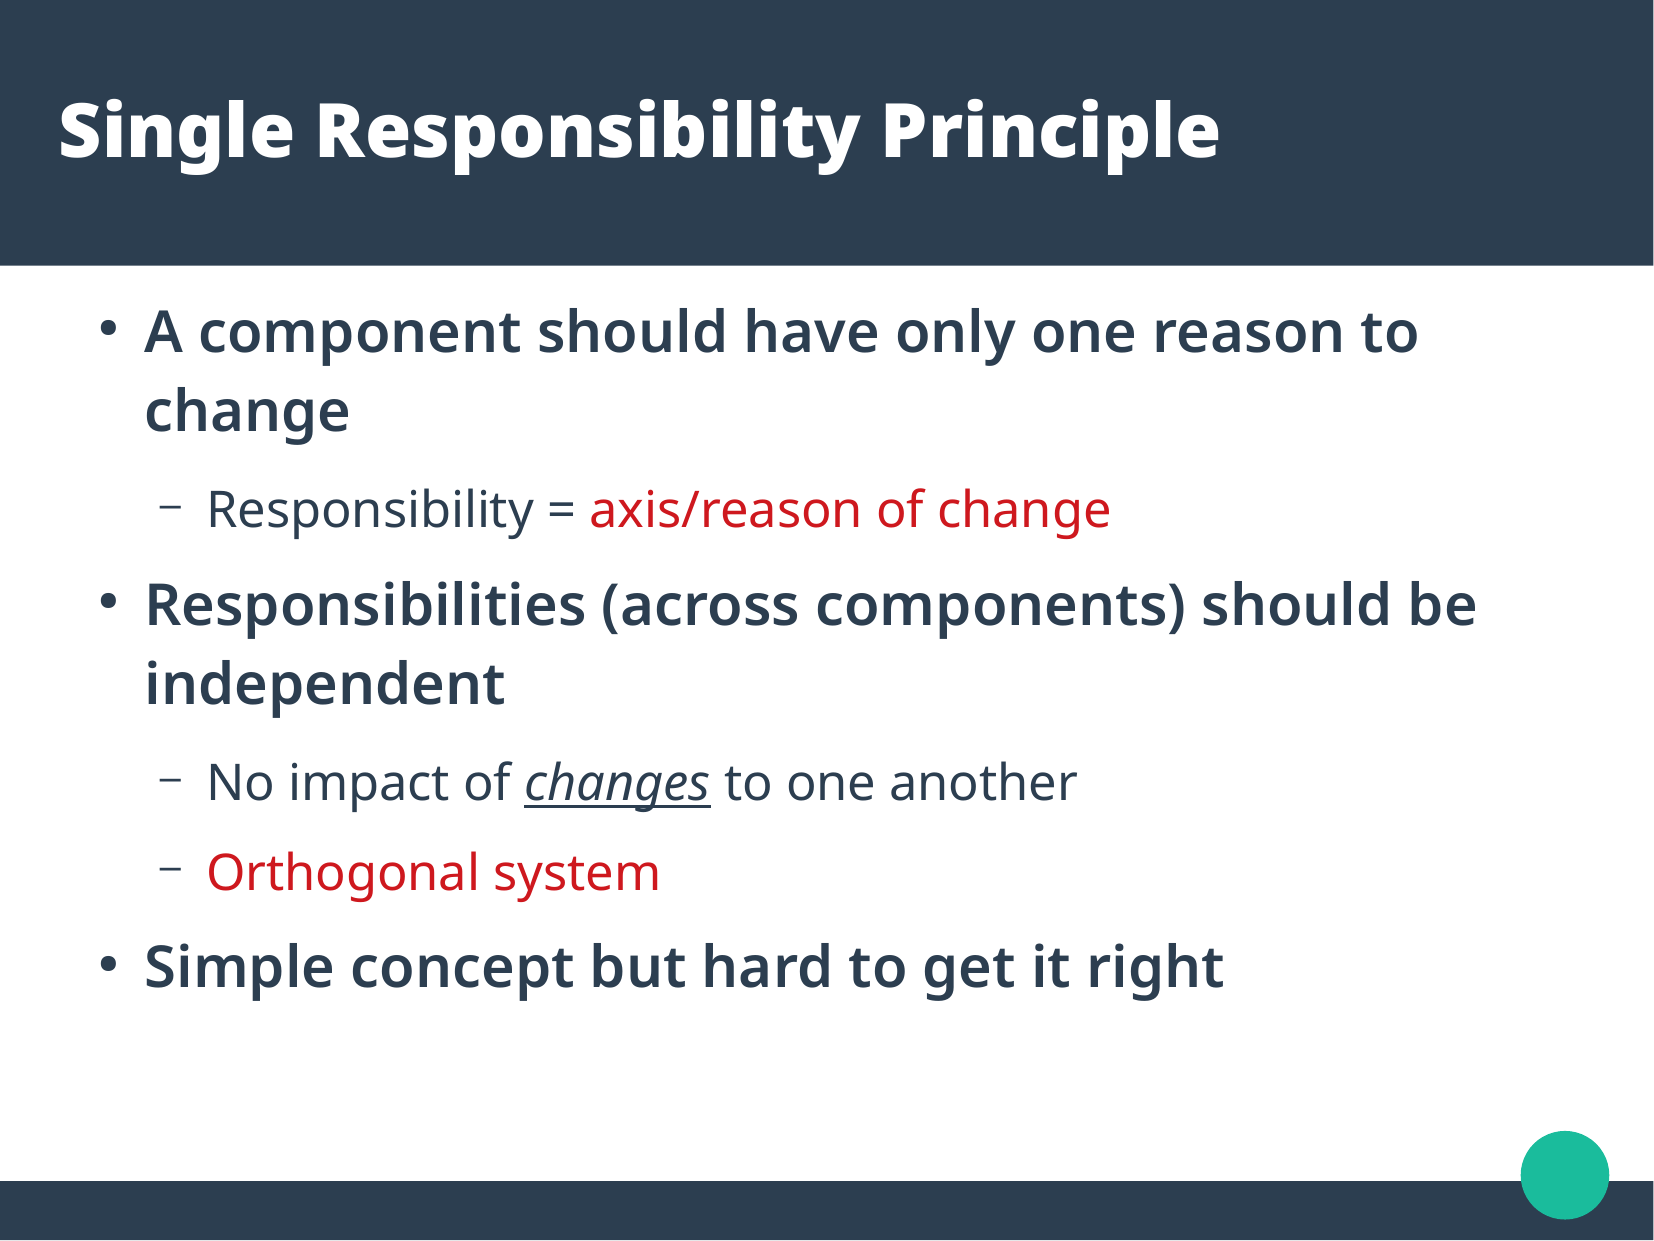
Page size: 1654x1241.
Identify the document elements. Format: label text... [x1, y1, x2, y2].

list A component should have only one reason to change Responsibility = axis/reason of change Responsibilities (across components) should be independent No impact of changes to one another Orthogonal system Simple concept but hard to get it right [82, 290, 1571, 1010]
title Single Responsibility Principle [59, 49, 1595, 207]
